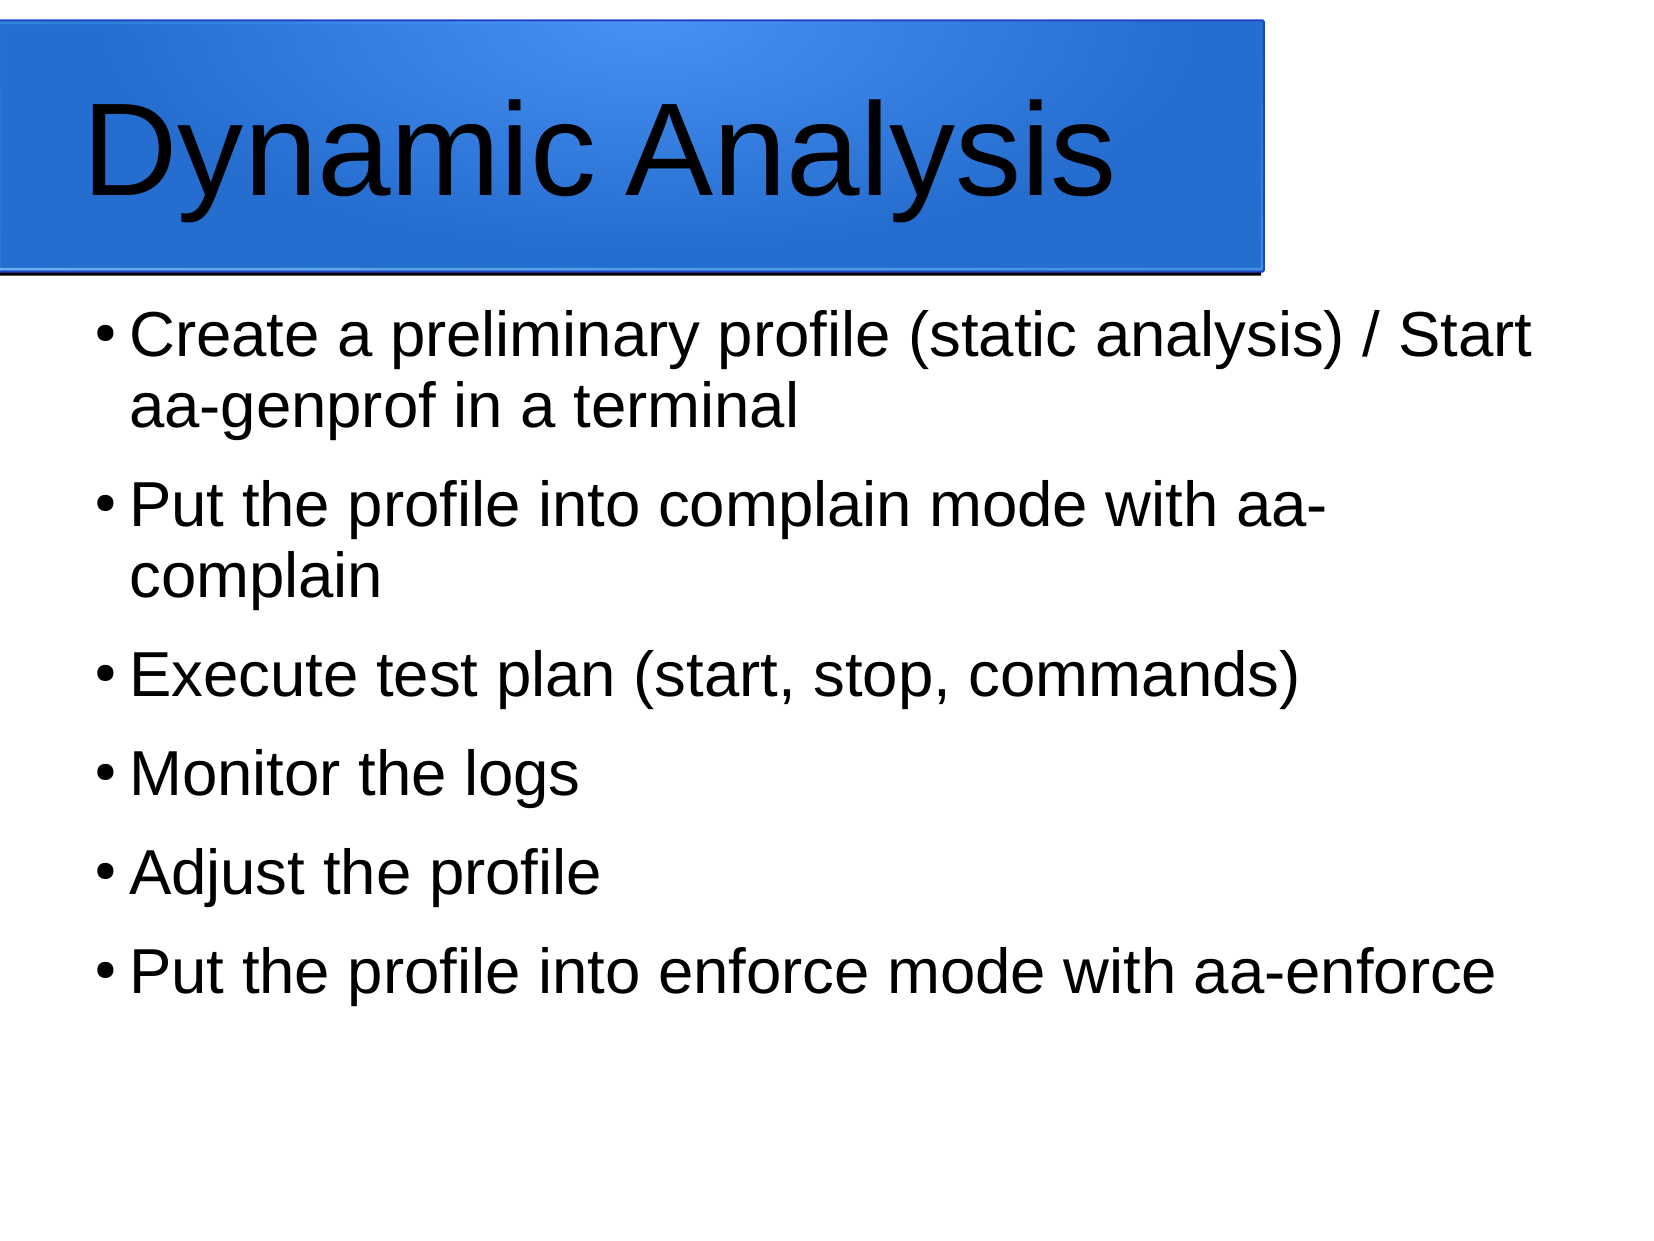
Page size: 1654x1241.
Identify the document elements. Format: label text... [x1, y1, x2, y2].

title Dynamic Analysis [82, 47, 1235, 252]
list Create a preliminary profile (static analysis) / Start aa-genprof in a terminal Put the profile into complain mode with aa-complain Execute test plan (start, stop, commands) Monitor the logs Adjust the profile Put the profile into enforce mode with aa-enforce [82, 299, 1571, 1019]
